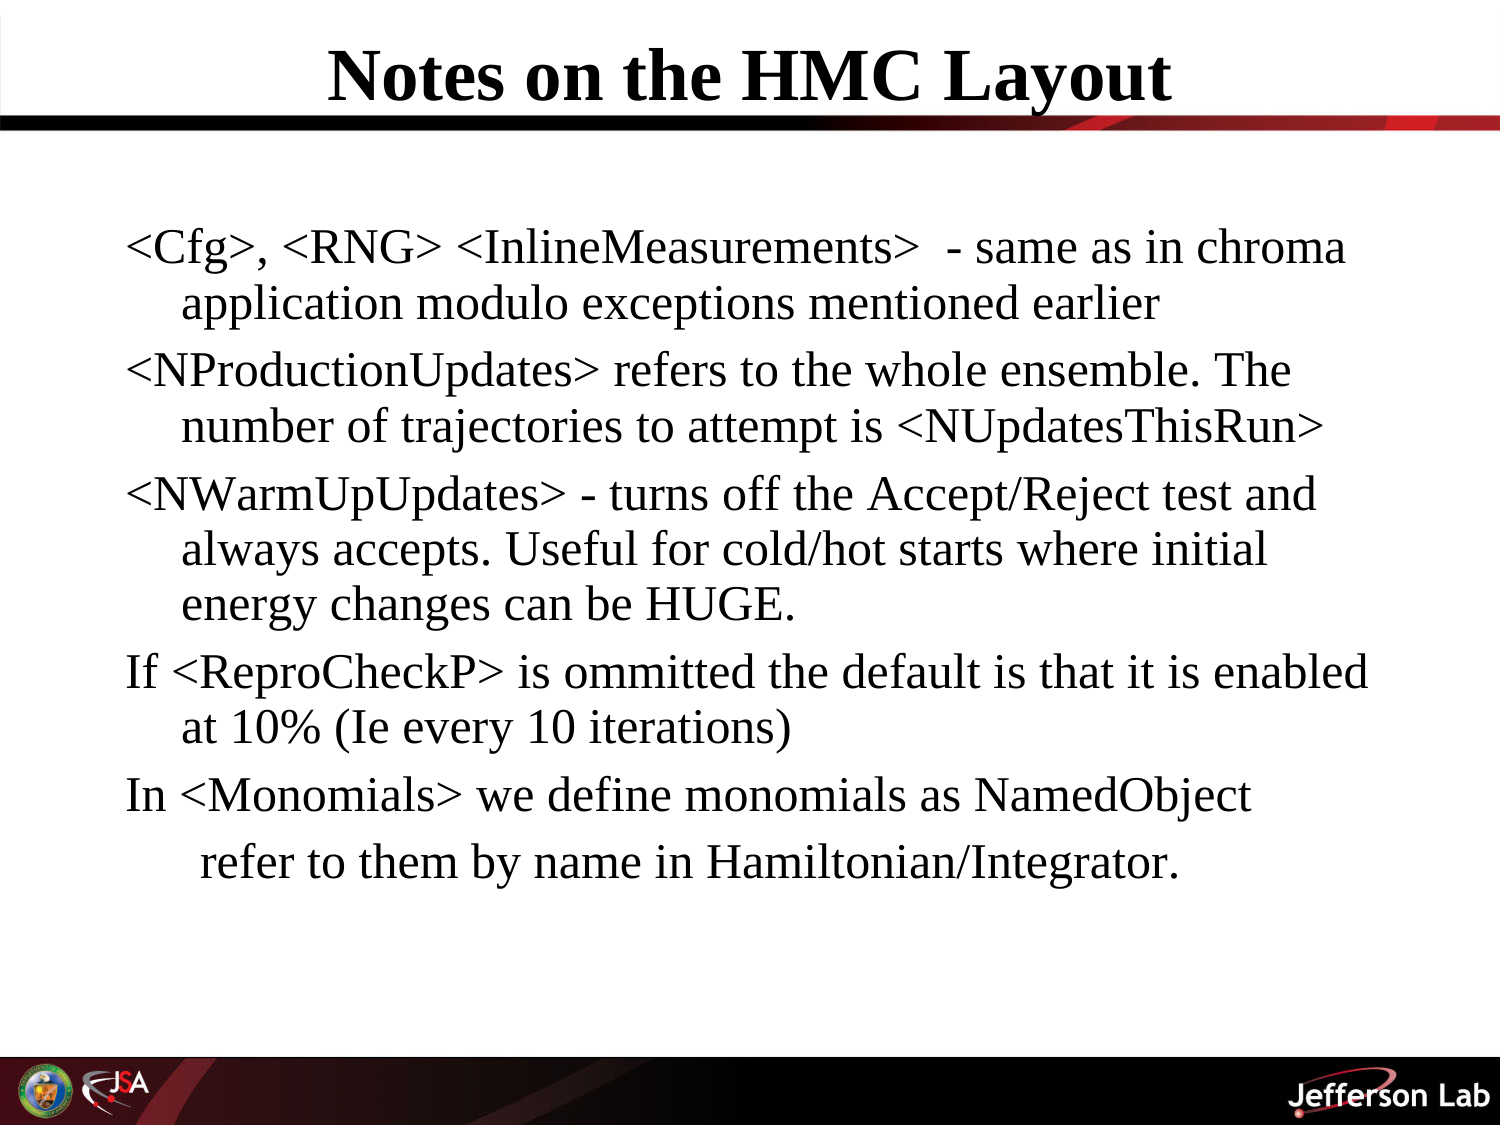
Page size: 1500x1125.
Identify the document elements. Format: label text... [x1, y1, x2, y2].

title Notes on the HMC Layout [112, 0, 1388, 151]
list <Cfg>, <RNG> <InlineMeasurements> - same as in chroma application modulo exceptions mentioned earlier <NProductionUpdates> refers to the whole ensemble. The number of trajectories to attempt is <NUpdatesThisRun> <NWarmUpUpdates> - turns off the Accept/Reject test and always accepts. Useful for cold/hot starts where initial energy changes can be HUGE. If <ReproCheckP> is ommitted the default is that it is enabled at 10% (Ie every 10 iterations) In <Monomials> we define monomials as NamedObject refer to them by name in Hamiltonian/Integrator. [125, 219, 1401, 924]
picture [0, 0, 1500, 1125]
